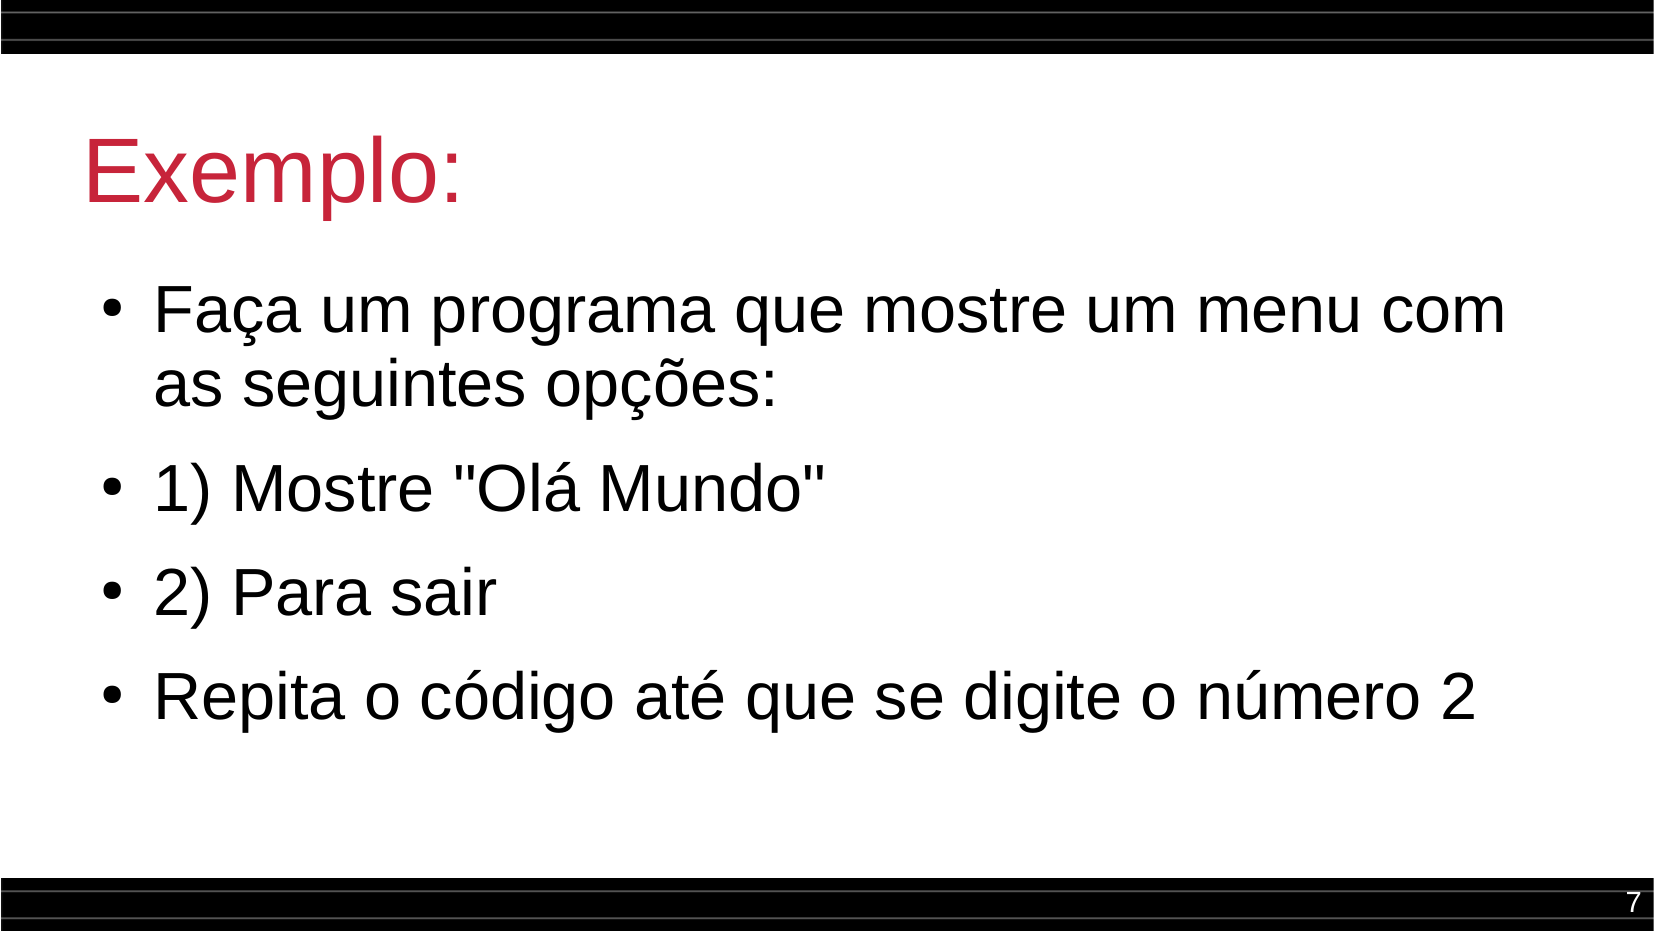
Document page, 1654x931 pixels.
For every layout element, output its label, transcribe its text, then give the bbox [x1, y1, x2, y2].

picture [1, 0, 1654, 54]
picture [1, 878, 1654, 931]
list Faça um programa que mostre um menu com as seguintes opções: 1) Mostre "Olá Mundo" 2) Para sair Repita o código até que se digite o número 2 [82, 271, 1571, 758]
title Exemplo: [82, 92, 1571, 249]
